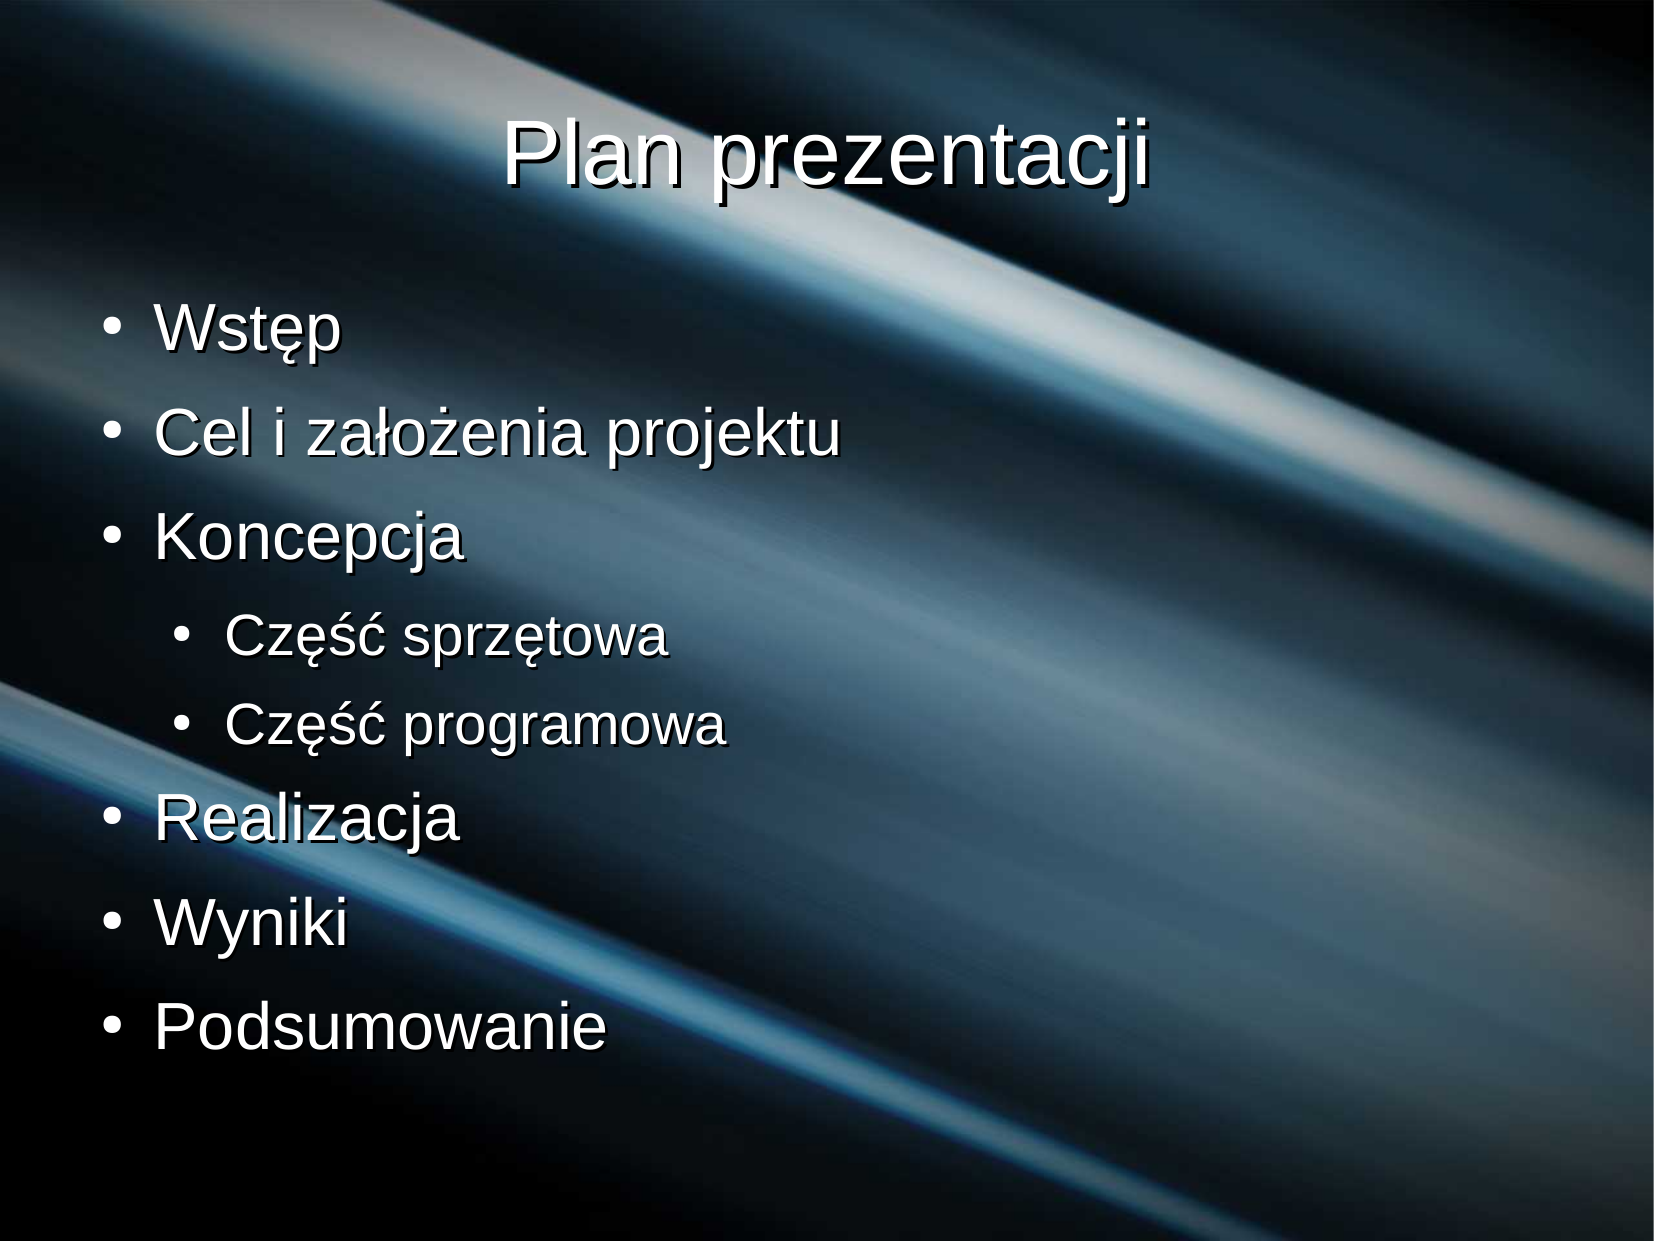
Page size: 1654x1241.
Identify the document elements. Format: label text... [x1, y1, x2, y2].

list Wstęp Cel i założenia projektu Koncepcja Część sprzętowa Część programowa Realizacja Wyniki Podsumowanie [82, 290, 1571, 1064]
title Plan prezentacji [82, 49, 1571, 257]
picture [0, 0, 1654, 1241]
